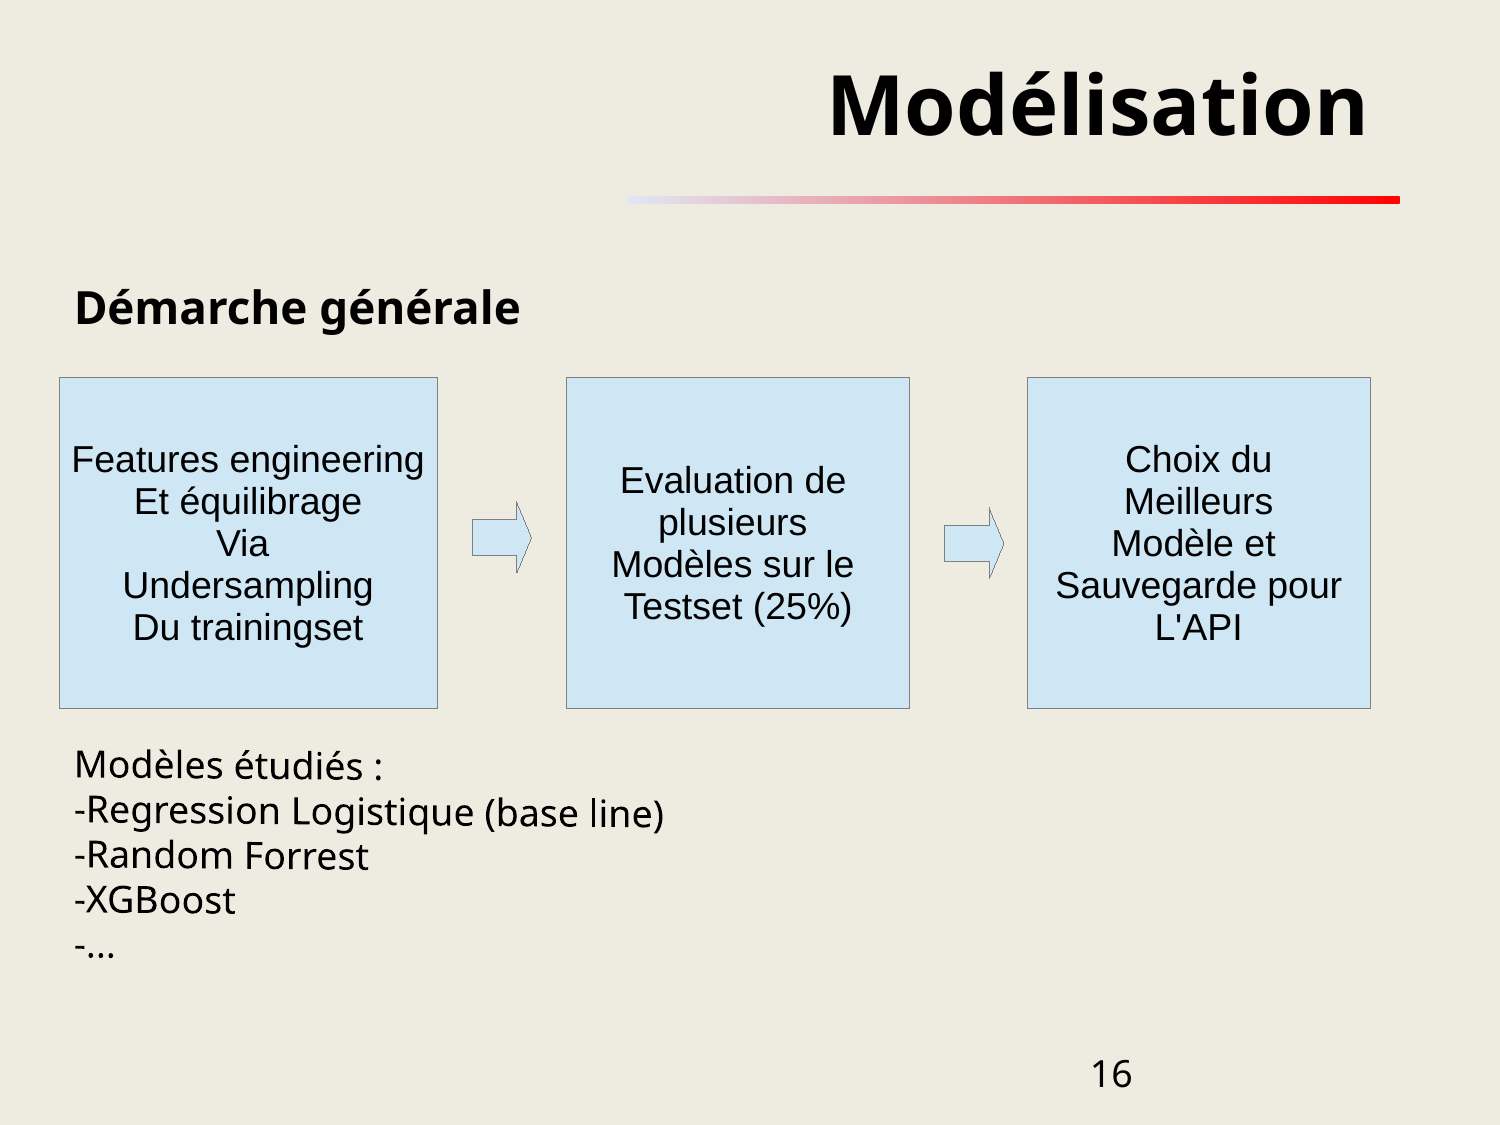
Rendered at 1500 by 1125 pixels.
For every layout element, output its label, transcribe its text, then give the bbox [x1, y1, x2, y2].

text_box Modèles étudiés : -Regression Logistique (base line) -Random Forrest -XGBoost -... [58, 732, 860, 1020]
slide_number <numéro> [1074, 1042, 1425, 1103]
title Modélisation [177, 45, 1406, 220]
text_box [944, 507, 1004, 579]
text_box Features engineering Et équilibrage Via Undersampling Du trainingset [59, 377, 438, 709]
text_box [627, 196, 1400, 204]
text_box Démarche générale [59, 271, 721, 342]
text_box Evaluation de plusieurs Modèles sur le Testset (25%) [566, 377, 910, 709]
text_box [472, 501, 532, 573]
text_box Choix du Meilleurs Modèle et Sauvegarde pour L'API [1027, 377, 1371, 709]
